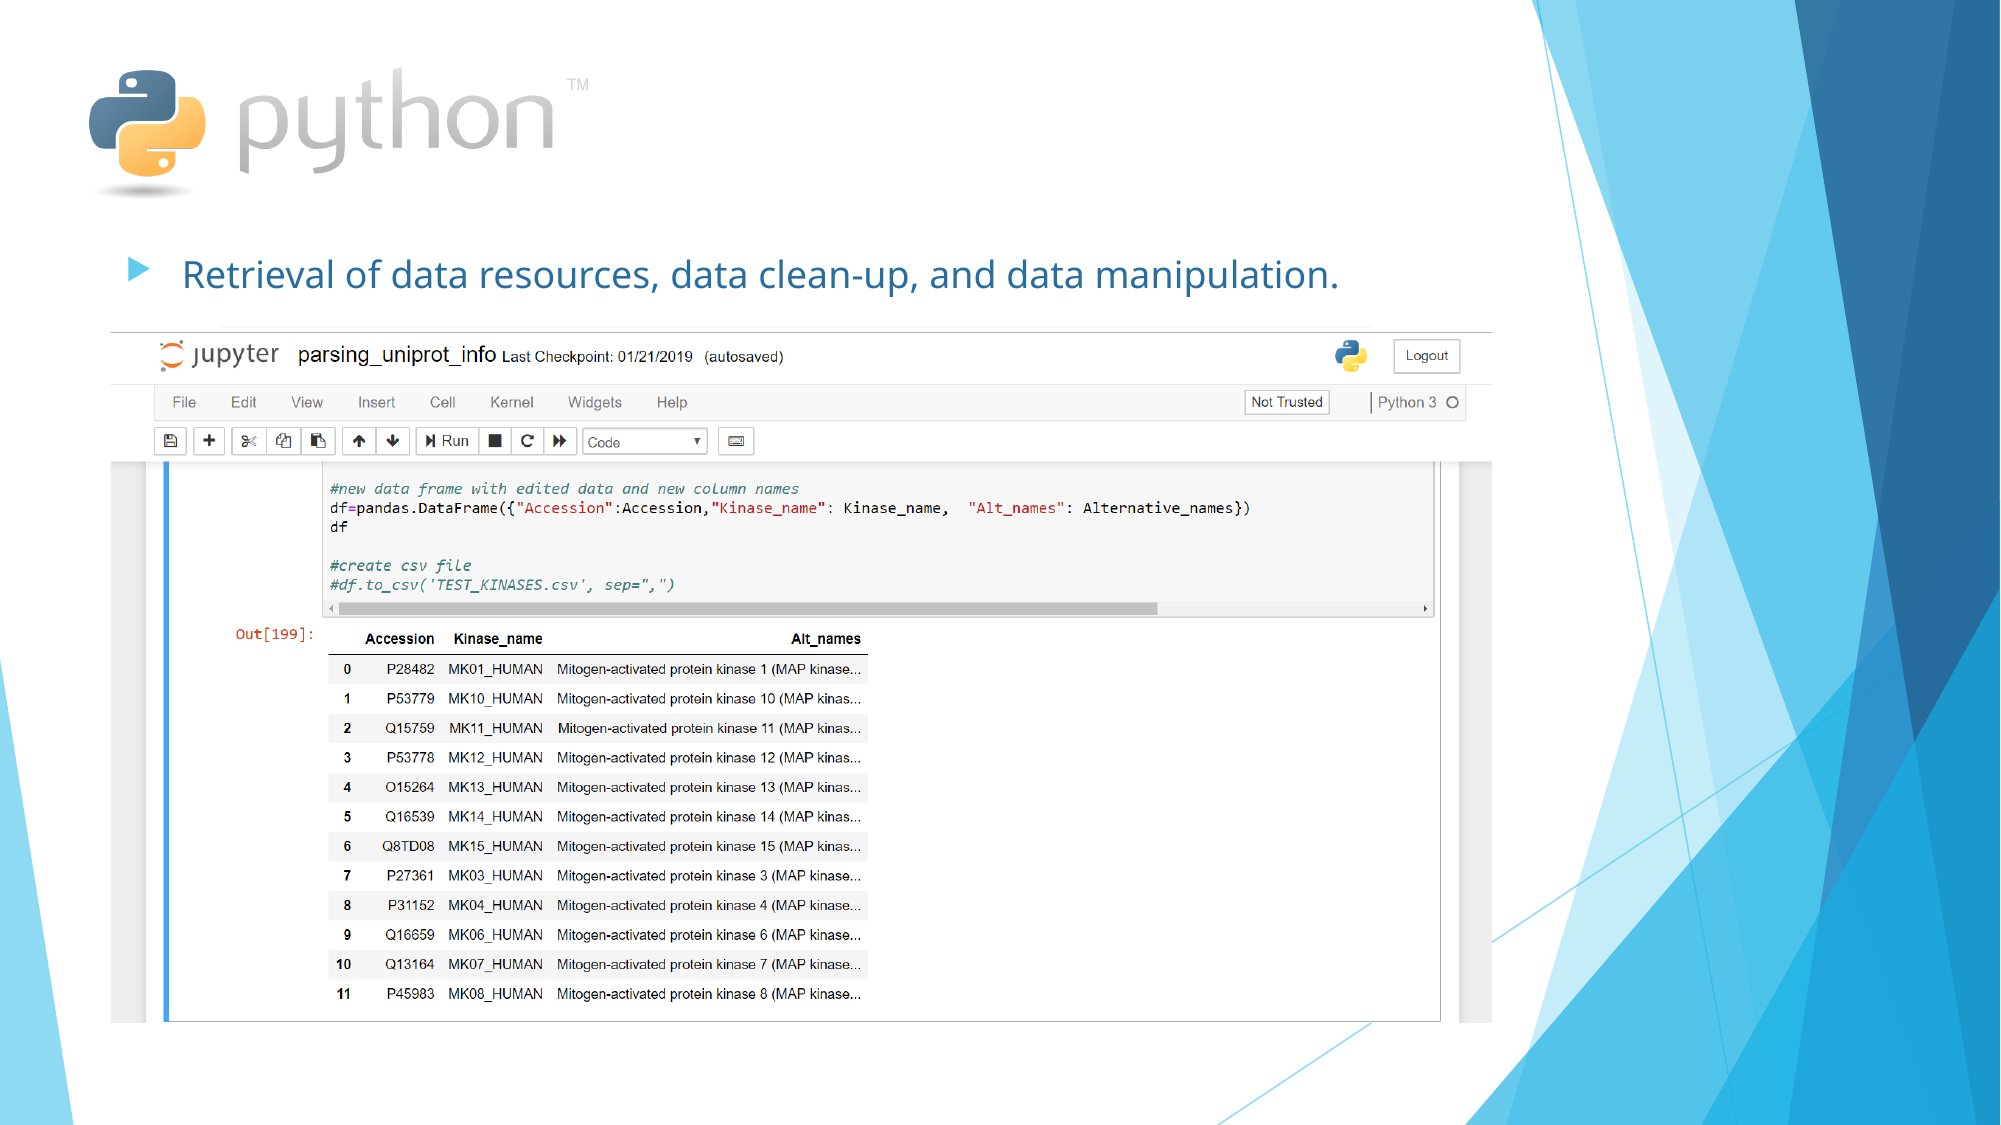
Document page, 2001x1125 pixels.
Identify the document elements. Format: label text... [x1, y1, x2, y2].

list Retrieval of data resources, data clean-up, and data manipulation. [110, 221, 1521, 810]
picture [75, 51, 677, 204]
picture [110, 327, 1493, 1023]
